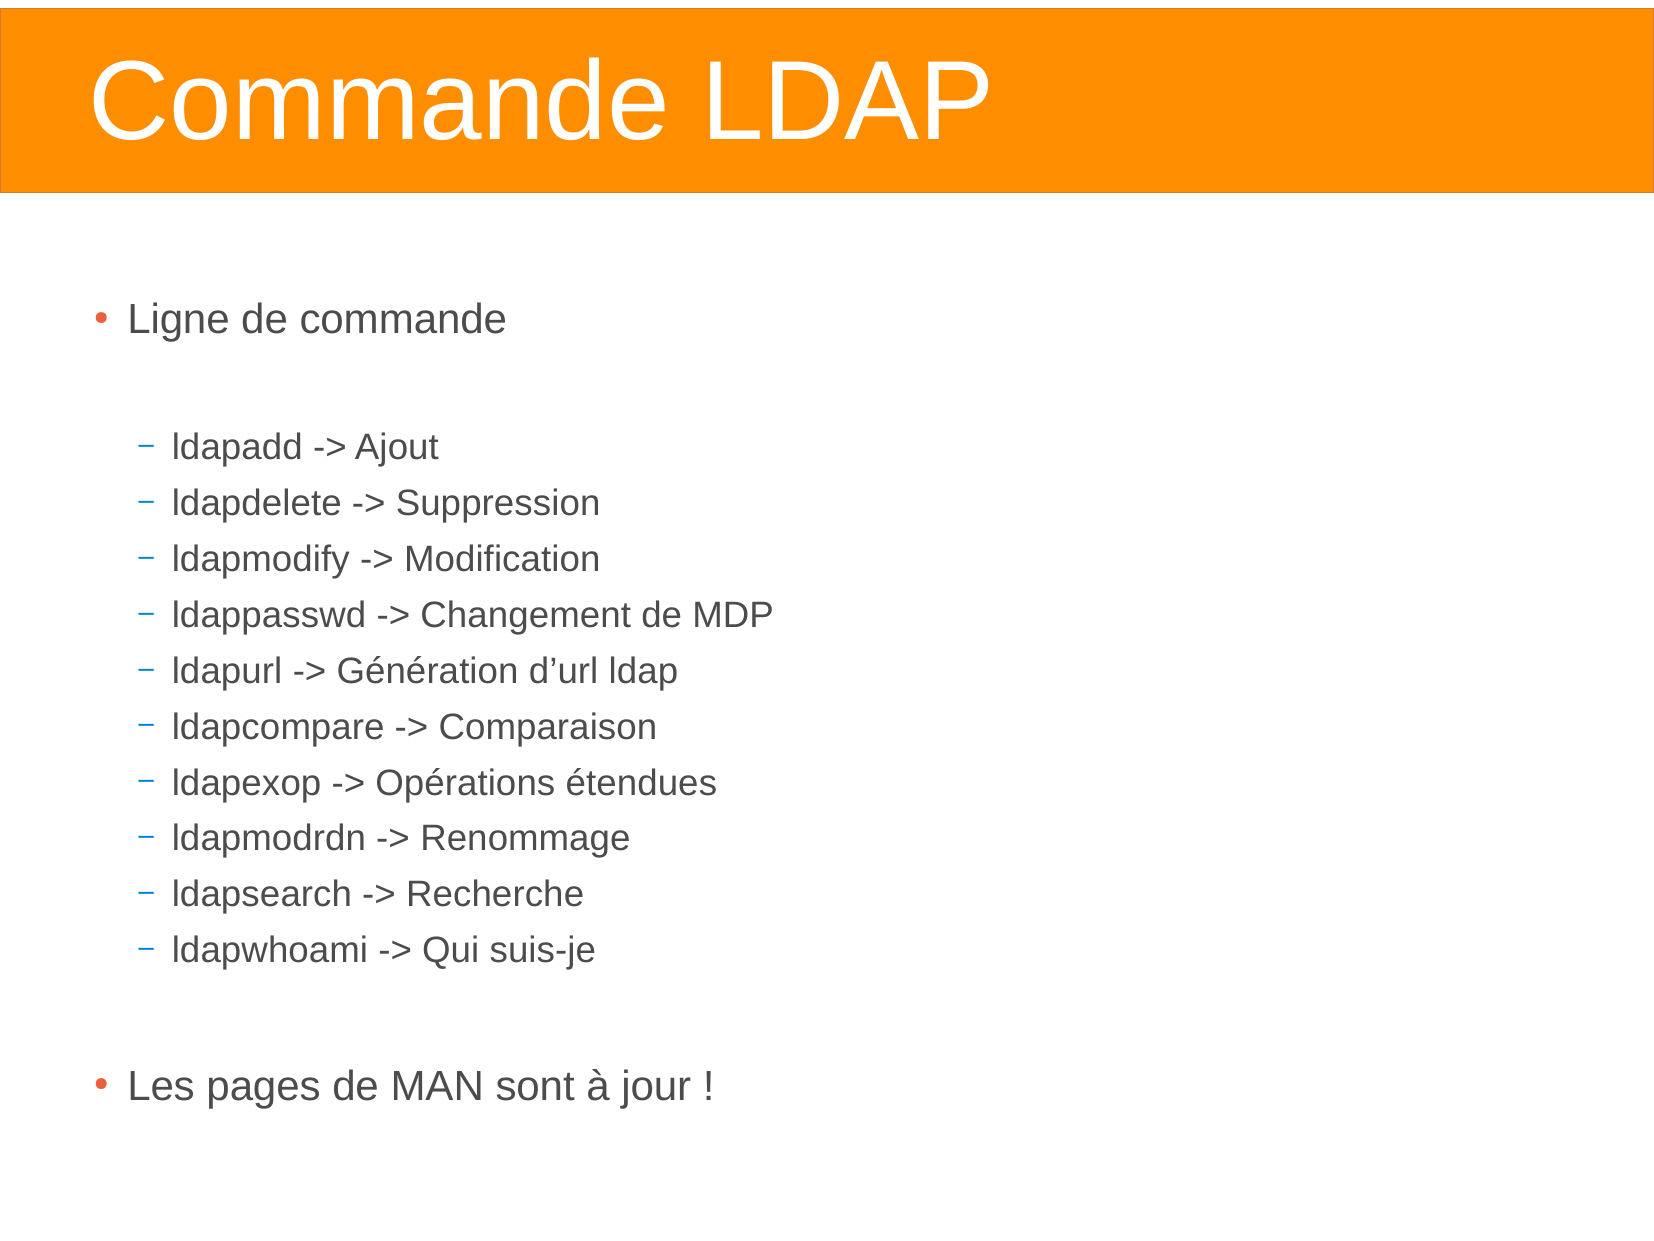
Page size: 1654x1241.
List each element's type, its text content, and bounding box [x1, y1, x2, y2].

list Ligne de commande ldapadd -> Ajout ldapdelete -> Suppression ldapmodify -> Modification ldappasswd -> Changement de MDP ldapurl -> Génération d’url ldap ldapcompare -> Comparaison ldapexop -> Opérations étendues ldapmodrdn -> Renommage ldapsearch -> Recherche ldapwhoami -> Qui suis-je Les pages de MAN sont à jour ! [82, 295, 1571, 1123]
title Commande LDAP [0, 8, 1654, 193]
